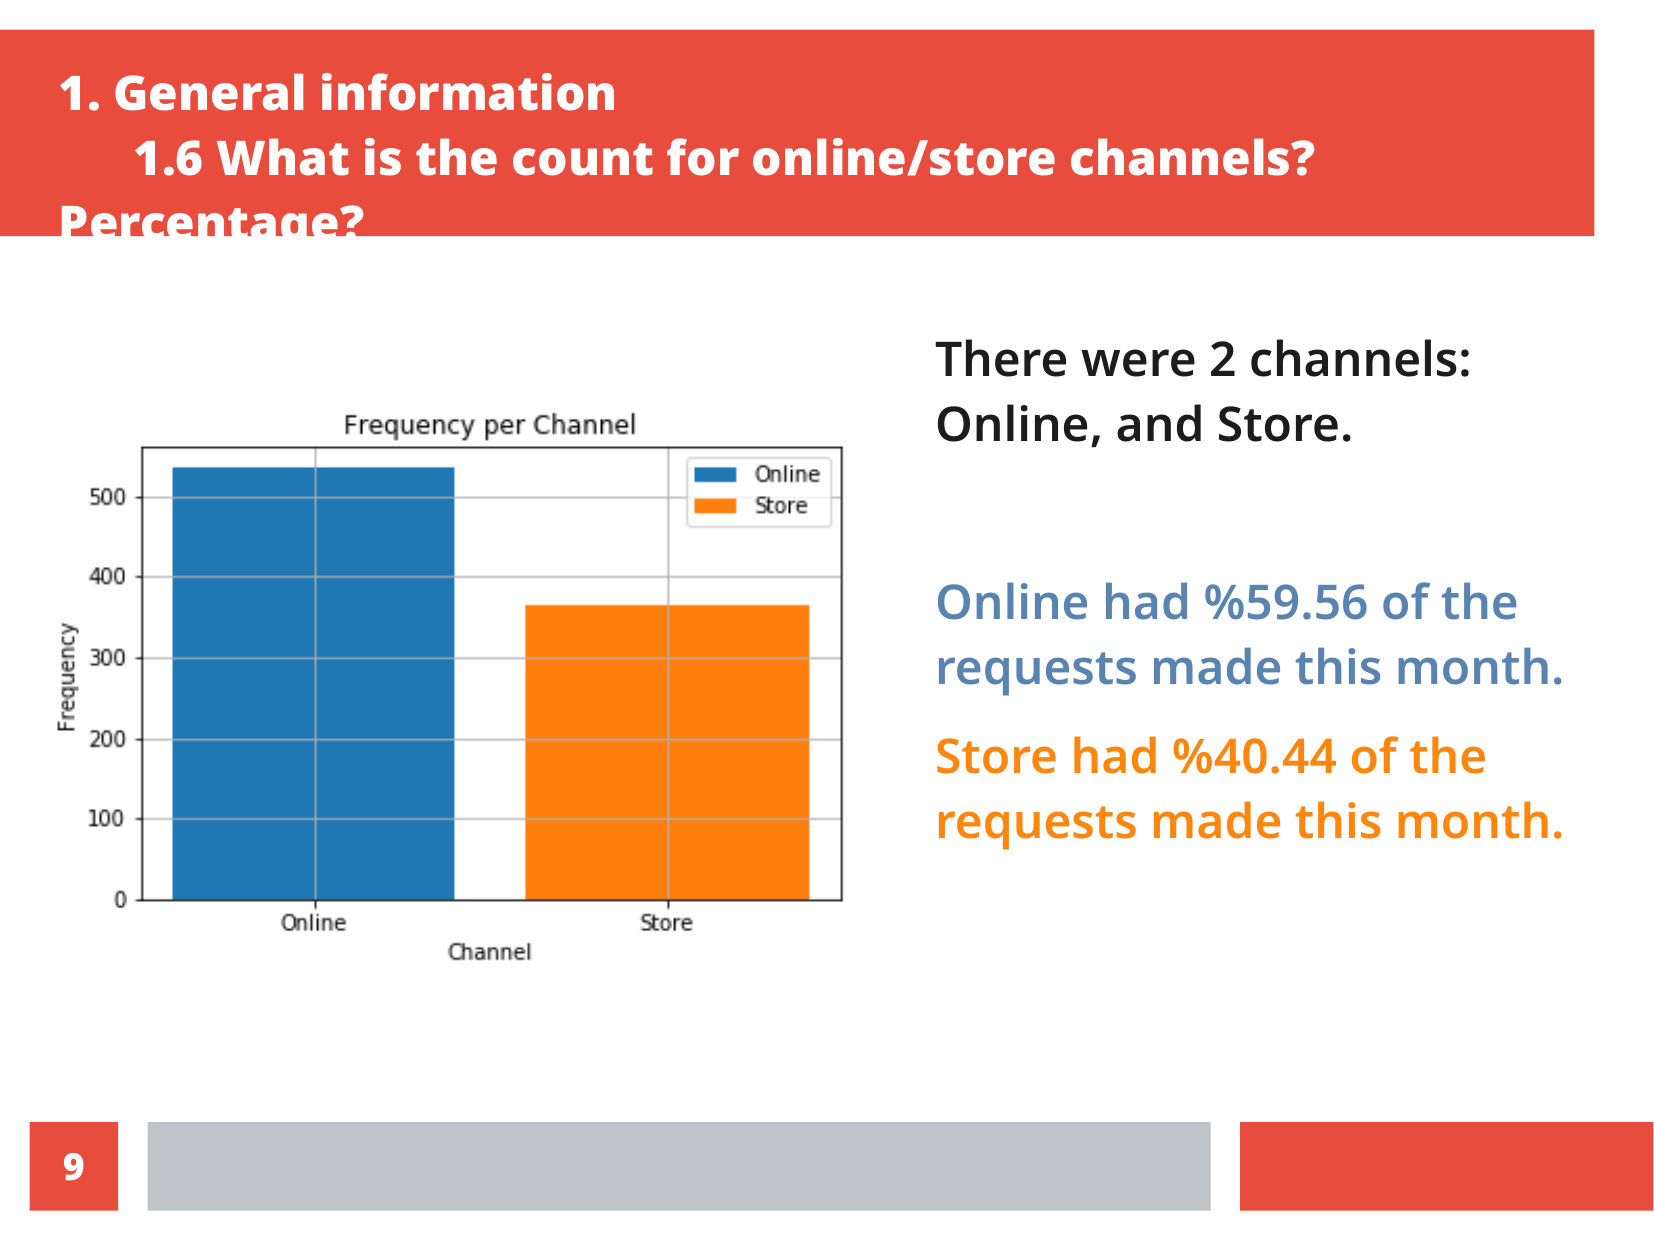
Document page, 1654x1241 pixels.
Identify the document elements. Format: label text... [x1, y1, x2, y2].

picture [29, 374, 931, 976]
list There were 2 channels: Online, and Store. Online had %59.56 of the requests made this month. Store had %40.44 of the requests made this month. [934, 324, 1630, 1093]
title 1. General information 1.6 What is the count for online/store channels? Percentage? [59, 59, 1595, 207]
